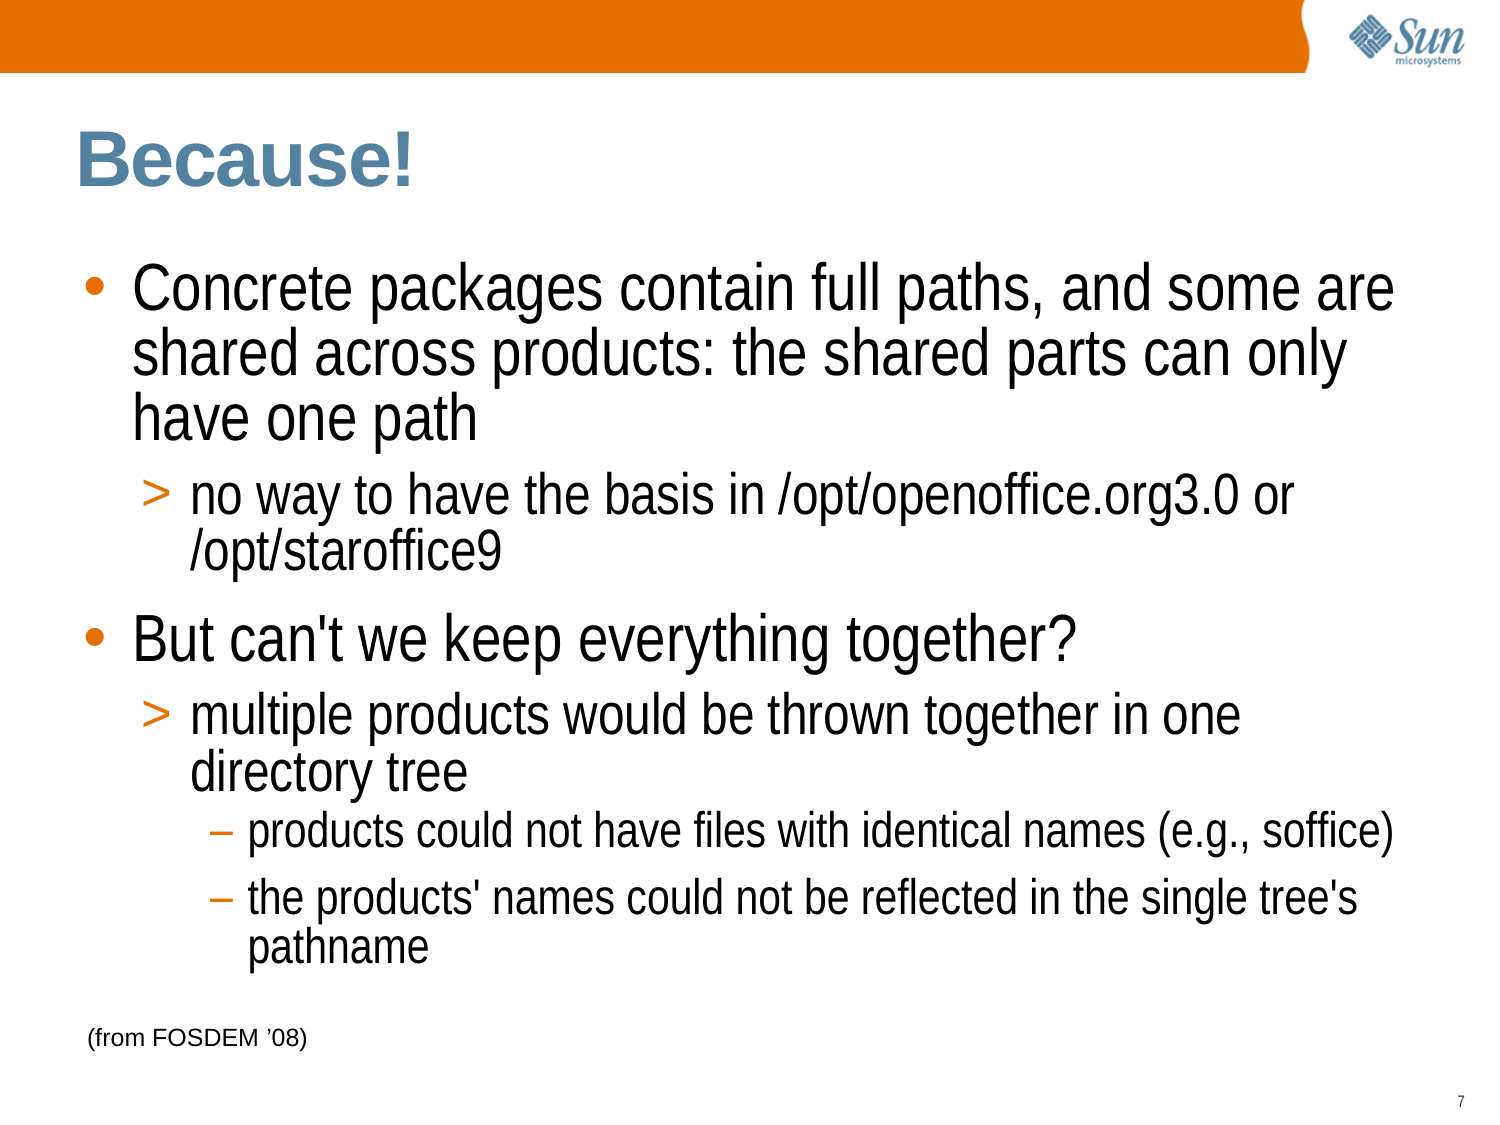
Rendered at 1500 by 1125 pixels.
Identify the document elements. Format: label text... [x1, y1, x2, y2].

list Concrete packages contain full paths, and some are shared across products: the shared parts can only have one path no way to have the basis in /opt/openoffice.org3.0 or /opt/staroffice9 But can't we keep everything together? multiple products would be thrown together in one directory tree products could not have files with identical names (e.g., soffice) the products' names could not be reflected in the single tree's pathname [64, 258, 1401, 1062]
title Because! [75, 123, 1437, 227]
text_box (from FOSDEM ’08) [86, 1027, 303, 1056]
picture [0, 0, 1500, 73]
